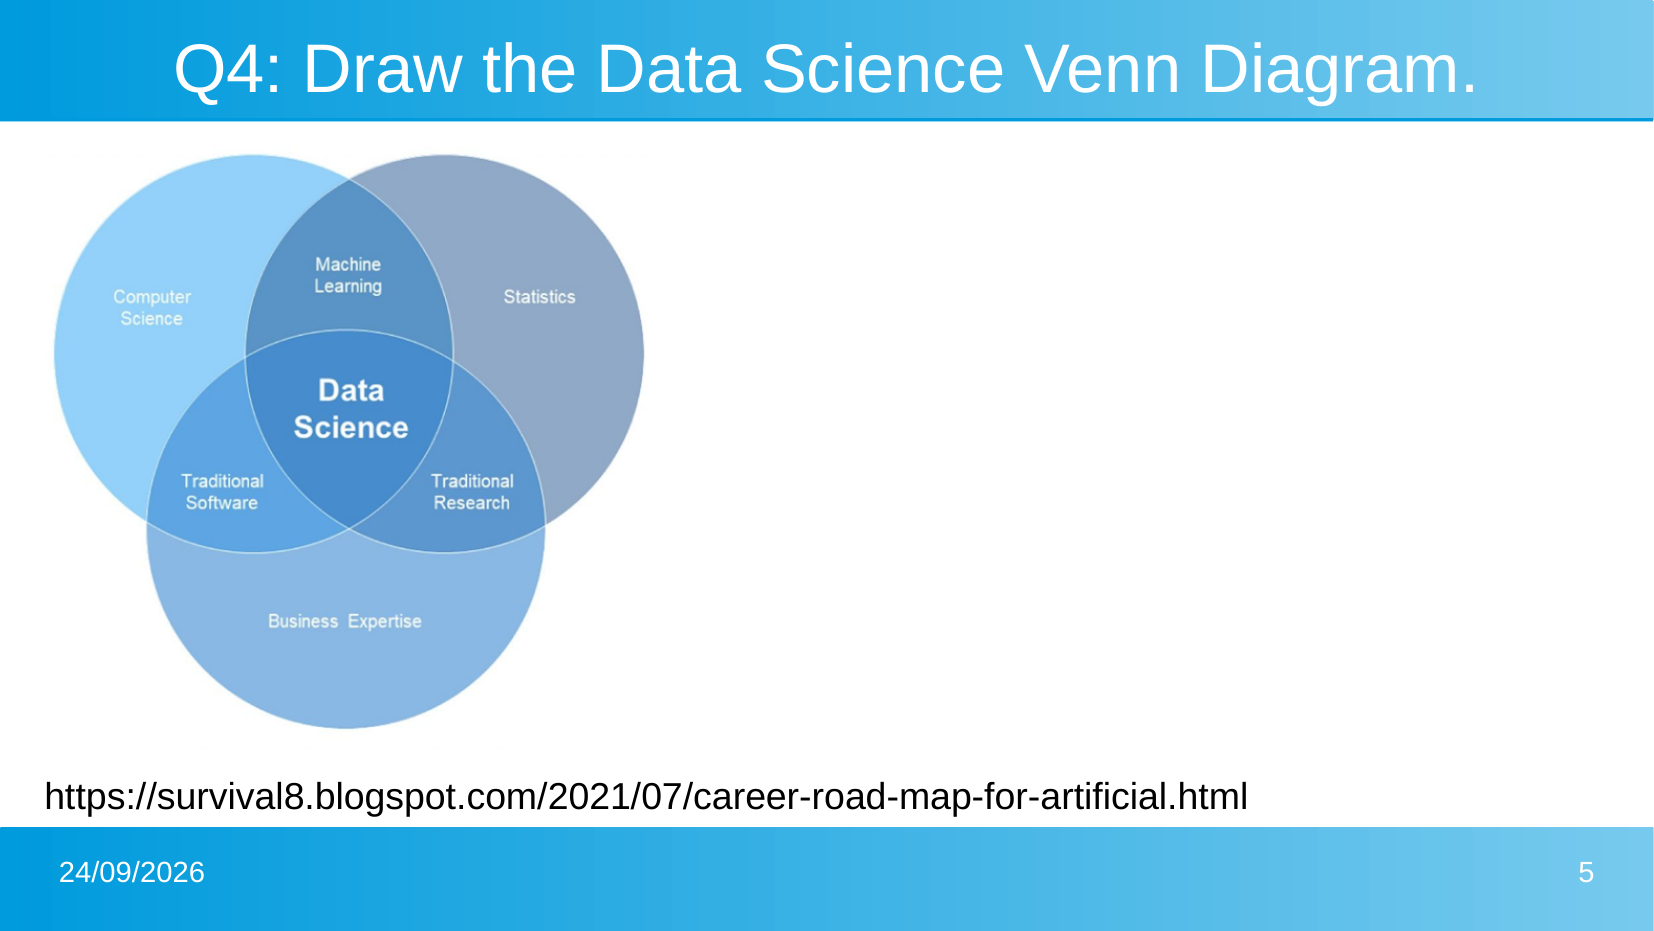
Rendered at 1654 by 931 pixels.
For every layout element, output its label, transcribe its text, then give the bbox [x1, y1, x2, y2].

title Q4: Draw the Data Science Venn Diagram. [59, 29, 1595, 108]
text_box https://survival8.blogspot.com/2021/07/career-road-map-for-artificial.html [29, 767, 1447, 867]
picture [33, 137, 662, 751]
